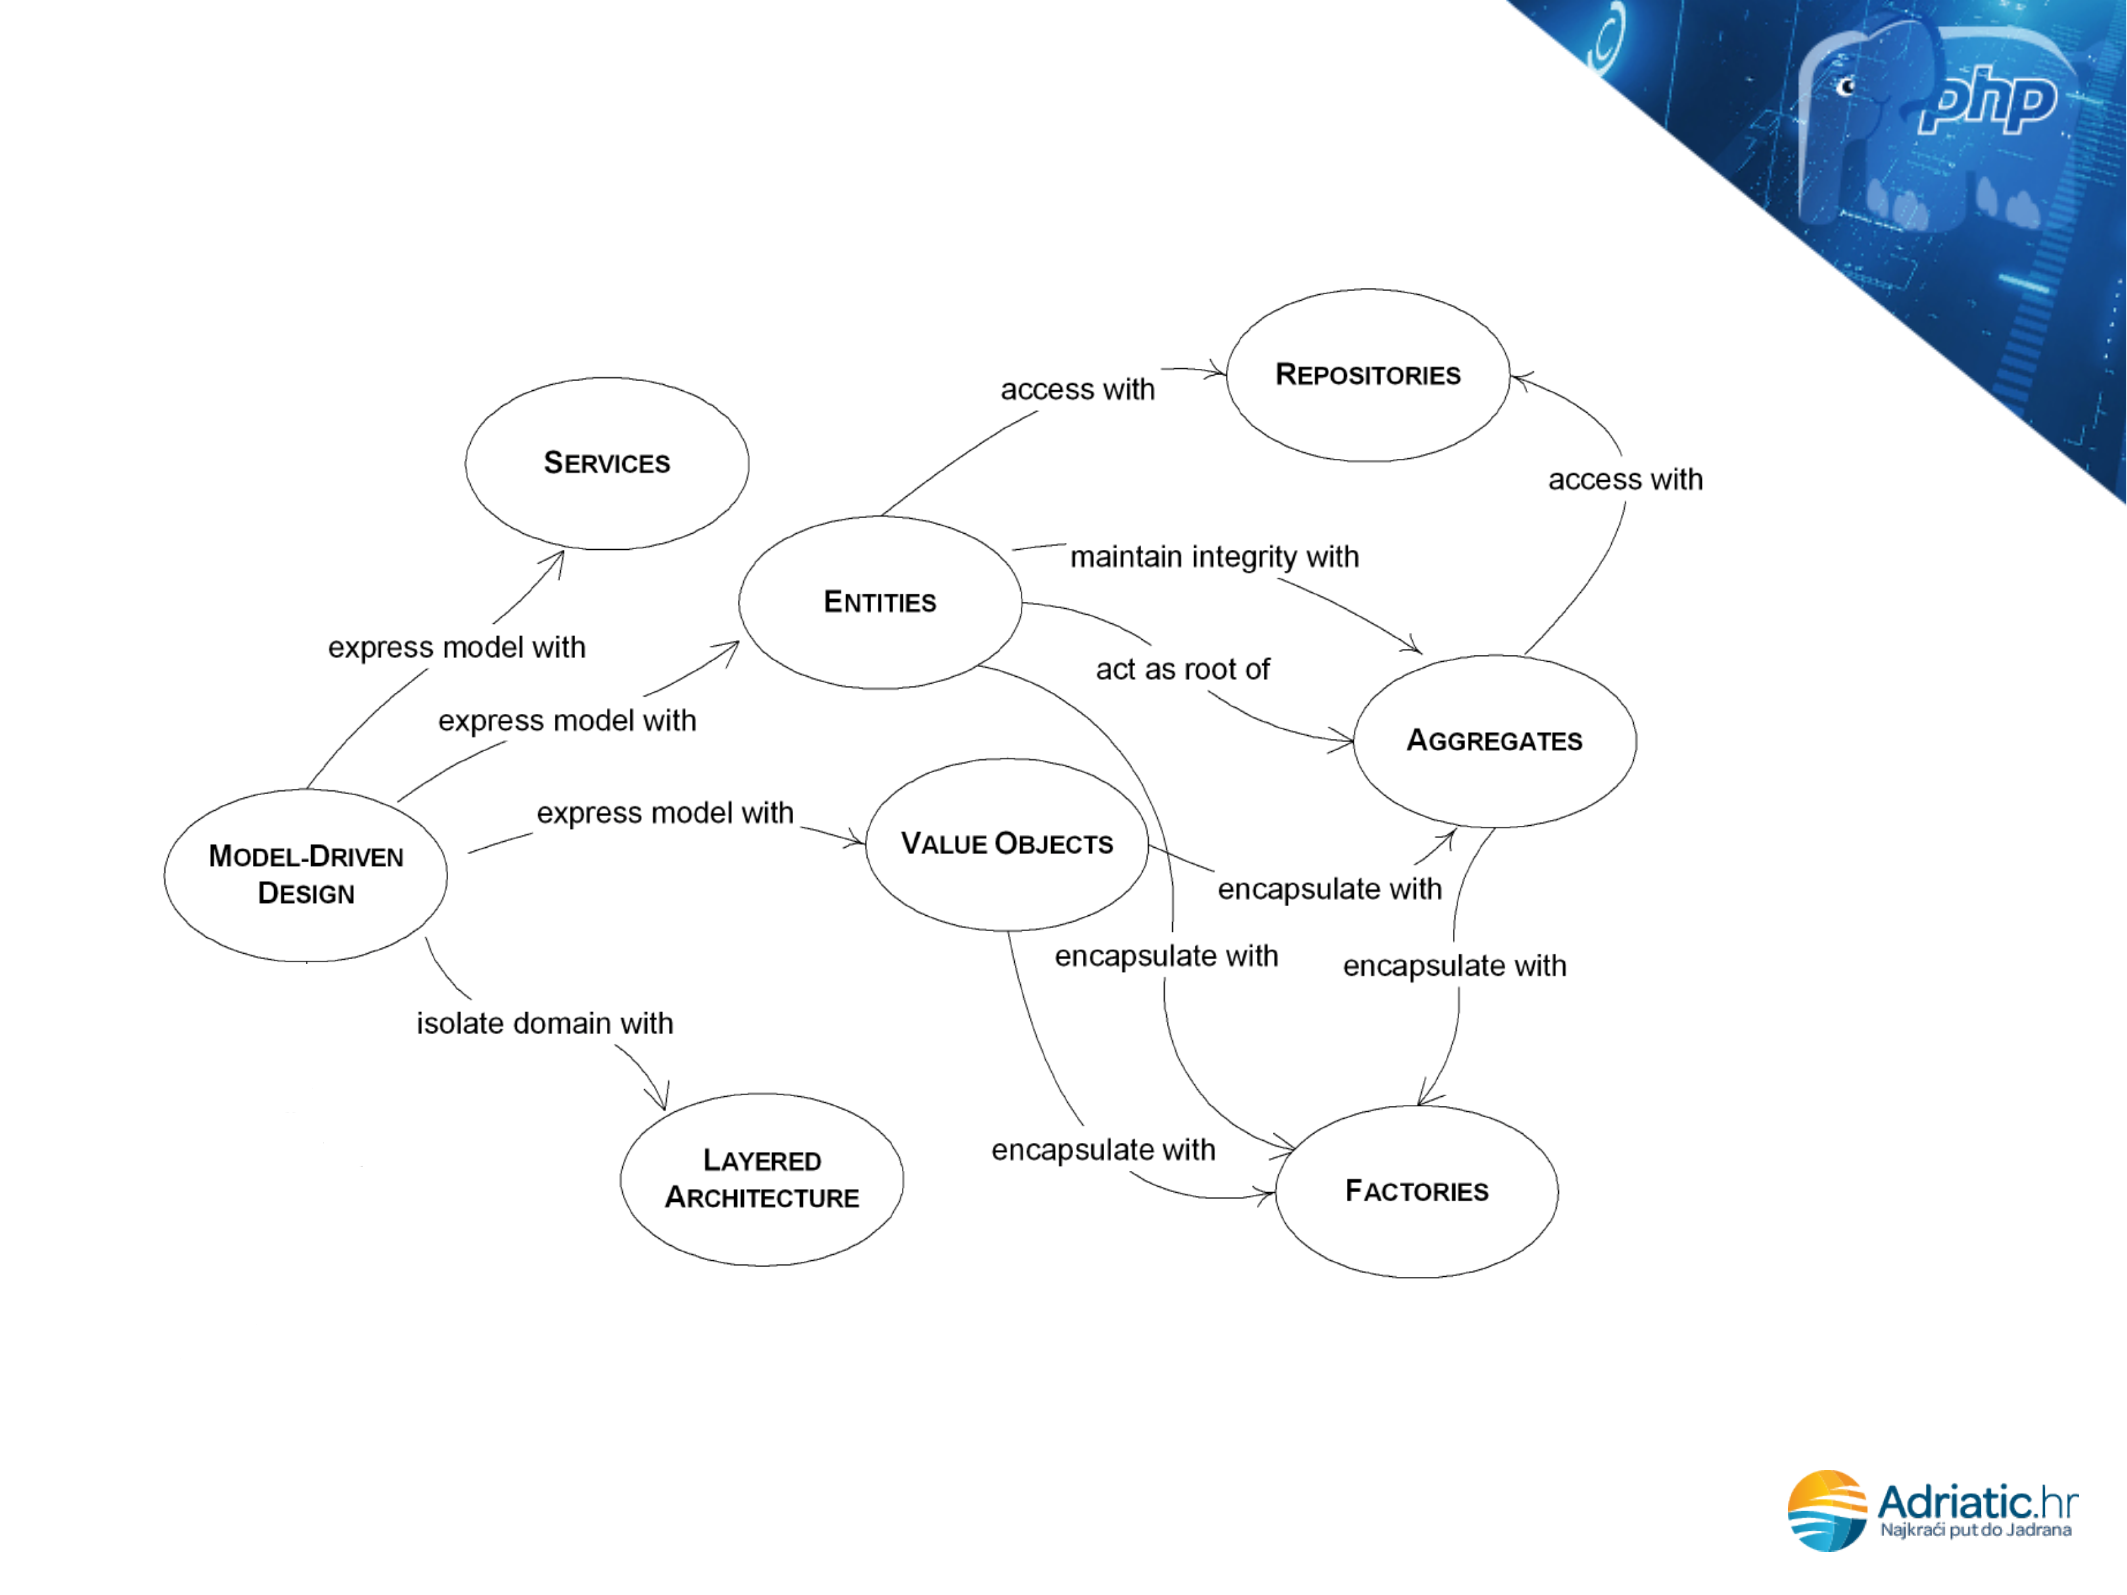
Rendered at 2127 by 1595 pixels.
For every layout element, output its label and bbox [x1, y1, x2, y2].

picture [1788, 1470, 2079, 1552]
picture [118, 0, 2127, 1441]
